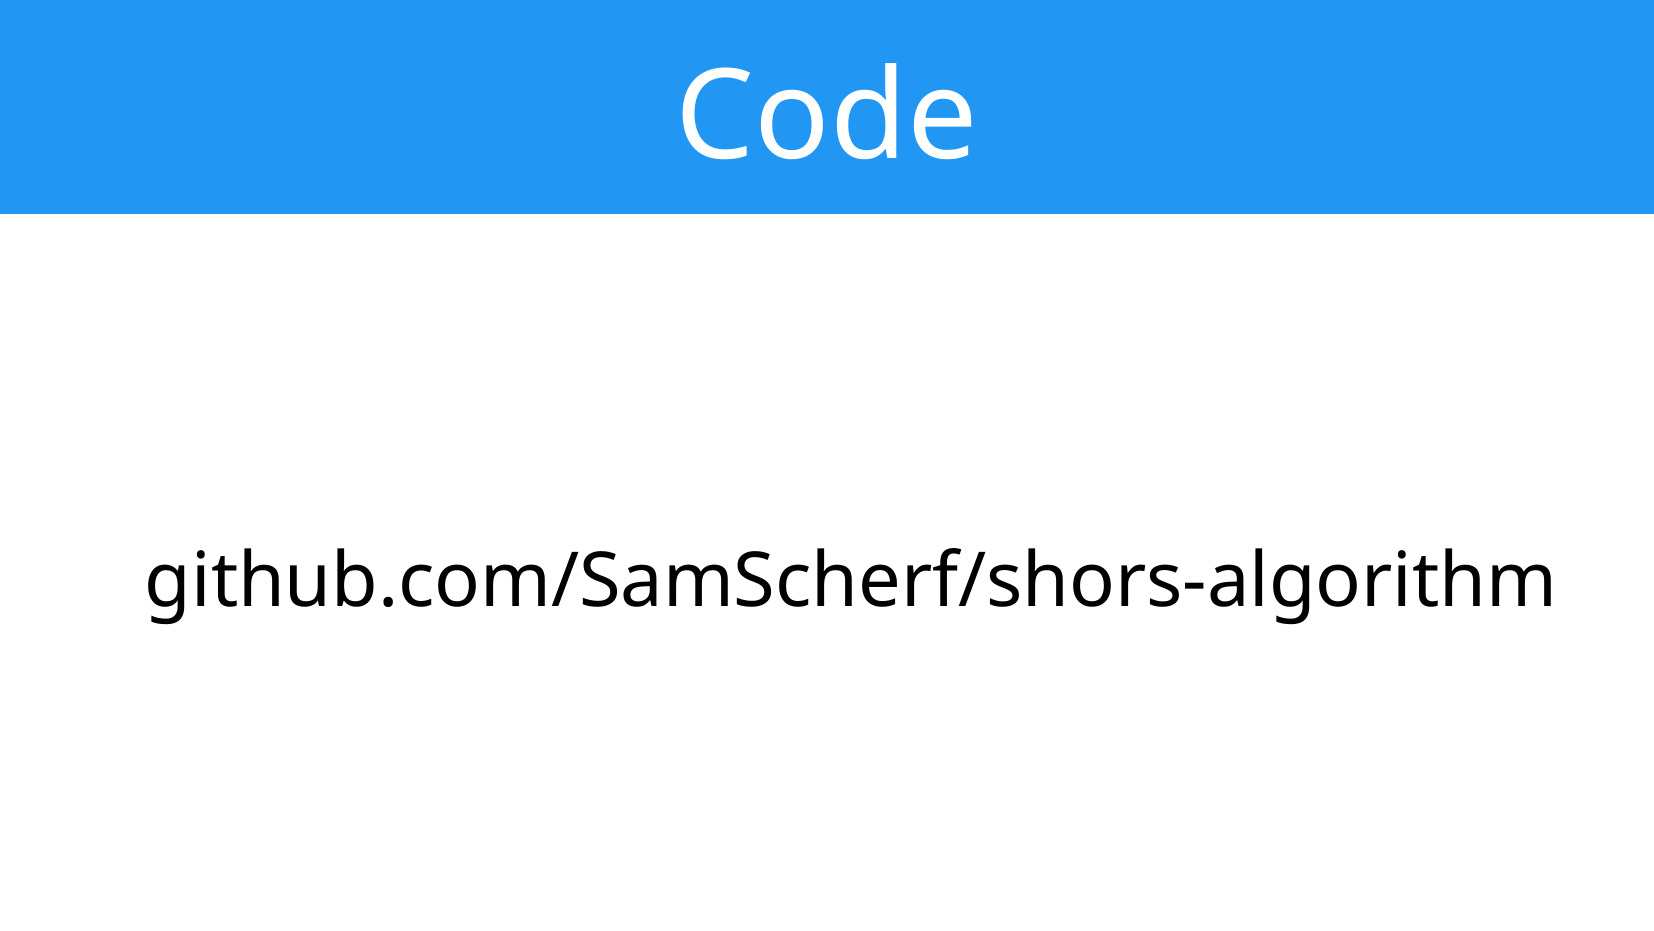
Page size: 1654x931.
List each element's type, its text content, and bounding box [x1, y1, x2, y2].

list github.com/SamScherf/shors-algorithm [45, 525, 1594, 631]
title Code [0, 0, 1654, 236]
